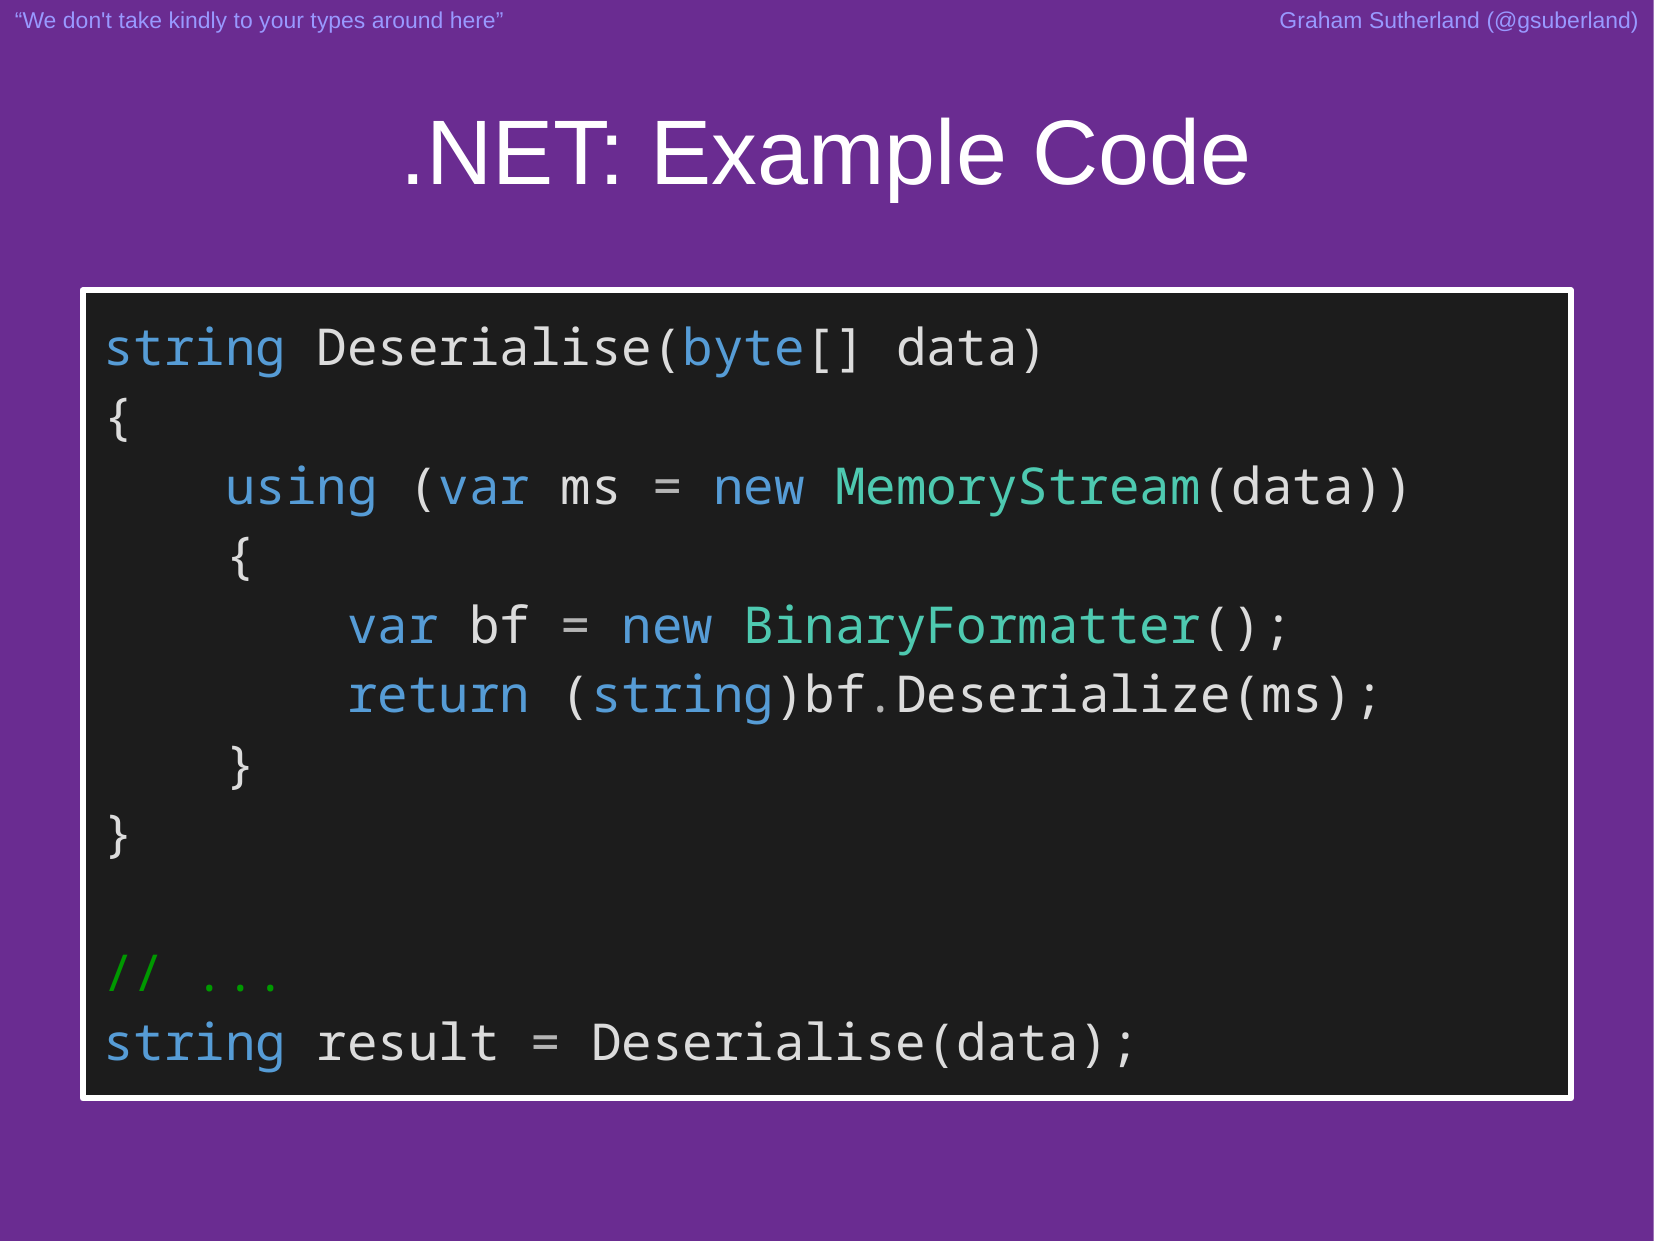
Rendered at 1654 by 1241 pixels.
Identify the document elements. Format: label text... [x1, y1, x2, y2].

picture [0, 0, 1654, 1241]
list string Deserialise(byte[] data) { using (var ms = new MemoryStream(data)) { var bf = new BinaryFormatter(); return (string)bf.Deserialize(ms); } } // ... string result = Deserialise(data); [82, 290, 1571, 1099]
title .NET: Example Code [82, 49, 1571, 257]
